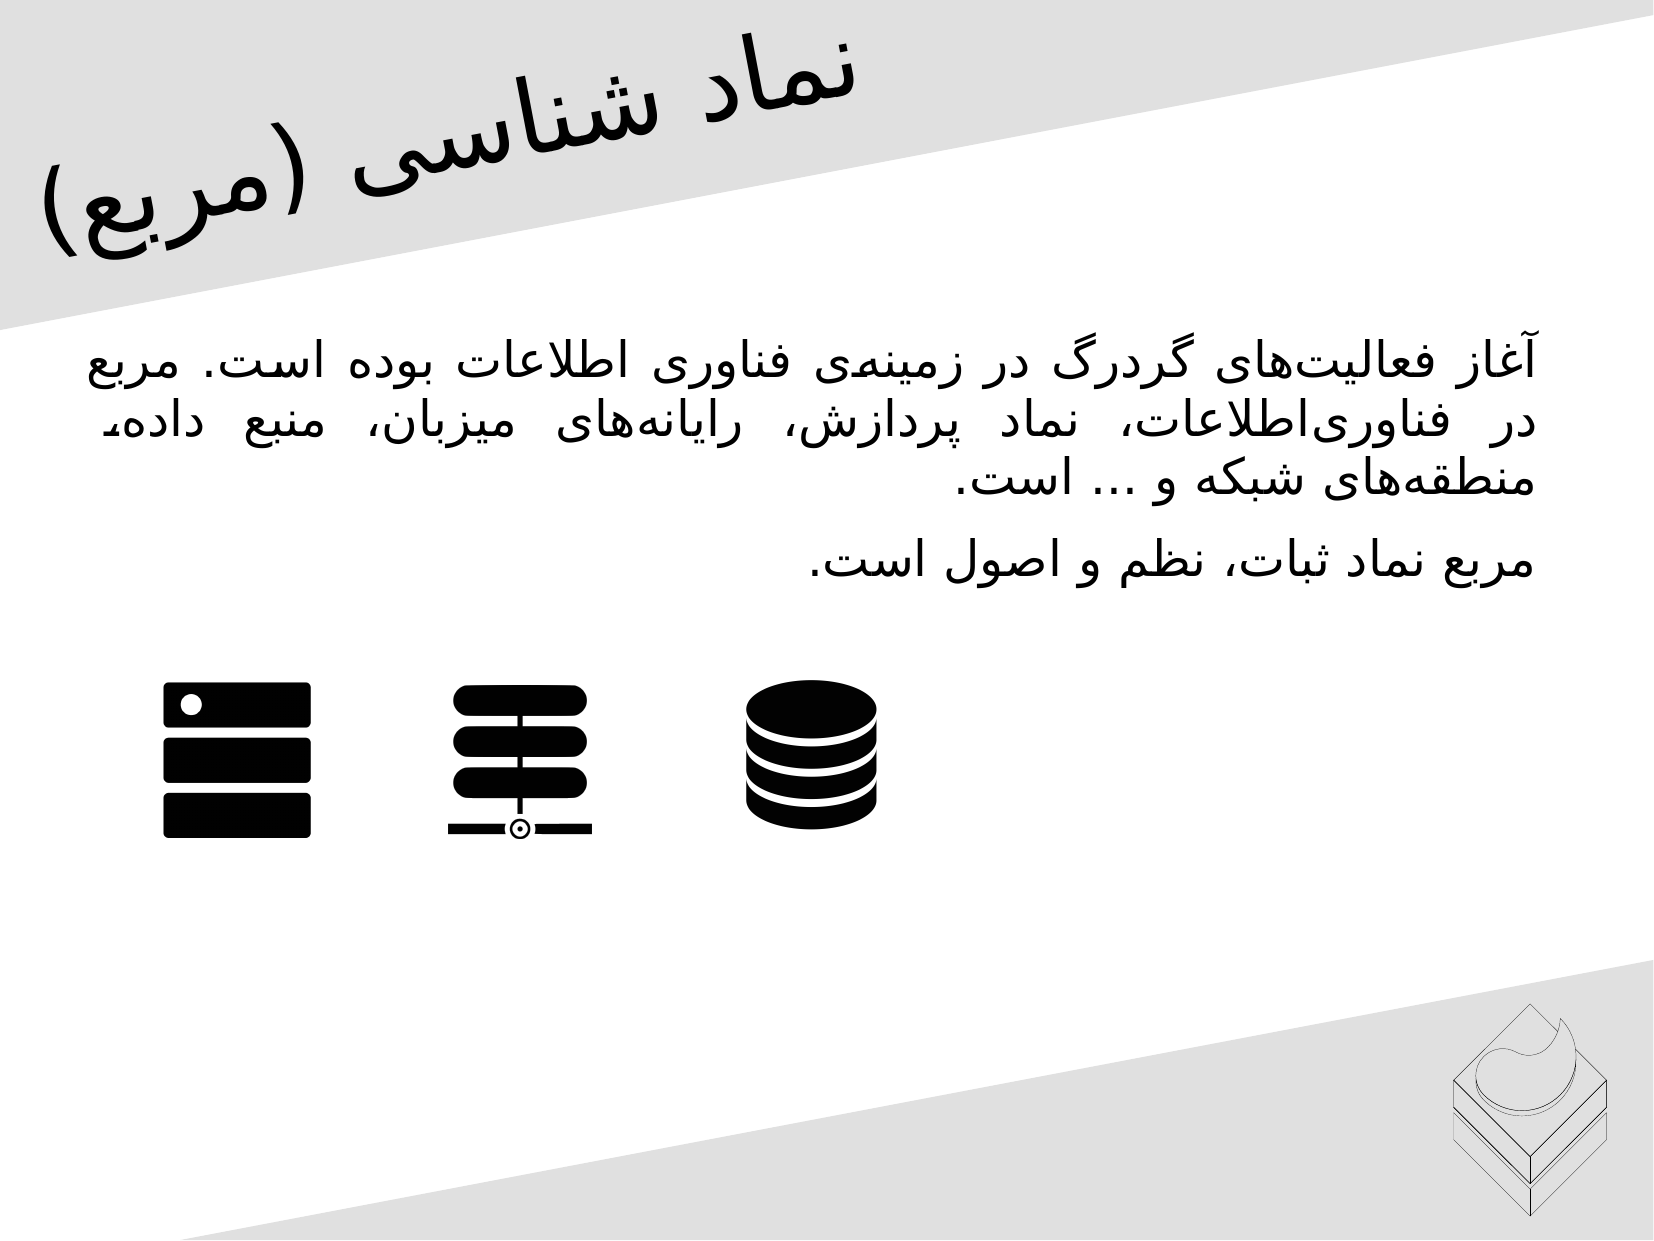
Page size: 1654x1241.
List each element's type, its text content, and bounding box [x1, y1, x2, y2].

picture [733, 679, 892, 839]
picture [118, 637, 355, 874]
picture [448, 685, 592, 839]
list آغاز فعالیت‌های گردرگ در زمینه‌ی فناوری اطلاعات بوده است. مربع در فناوری‌اطلاعات، نماد پردازش، رایانه‌های میزبان، منبع داده، منطقه‌های شبکه و ... است. مربع نماد ثبات، نظم و اصول است. [82, 331, 1538, 1051]
title نماد شناسی (مربع) [16, 0, 1518, 315]
